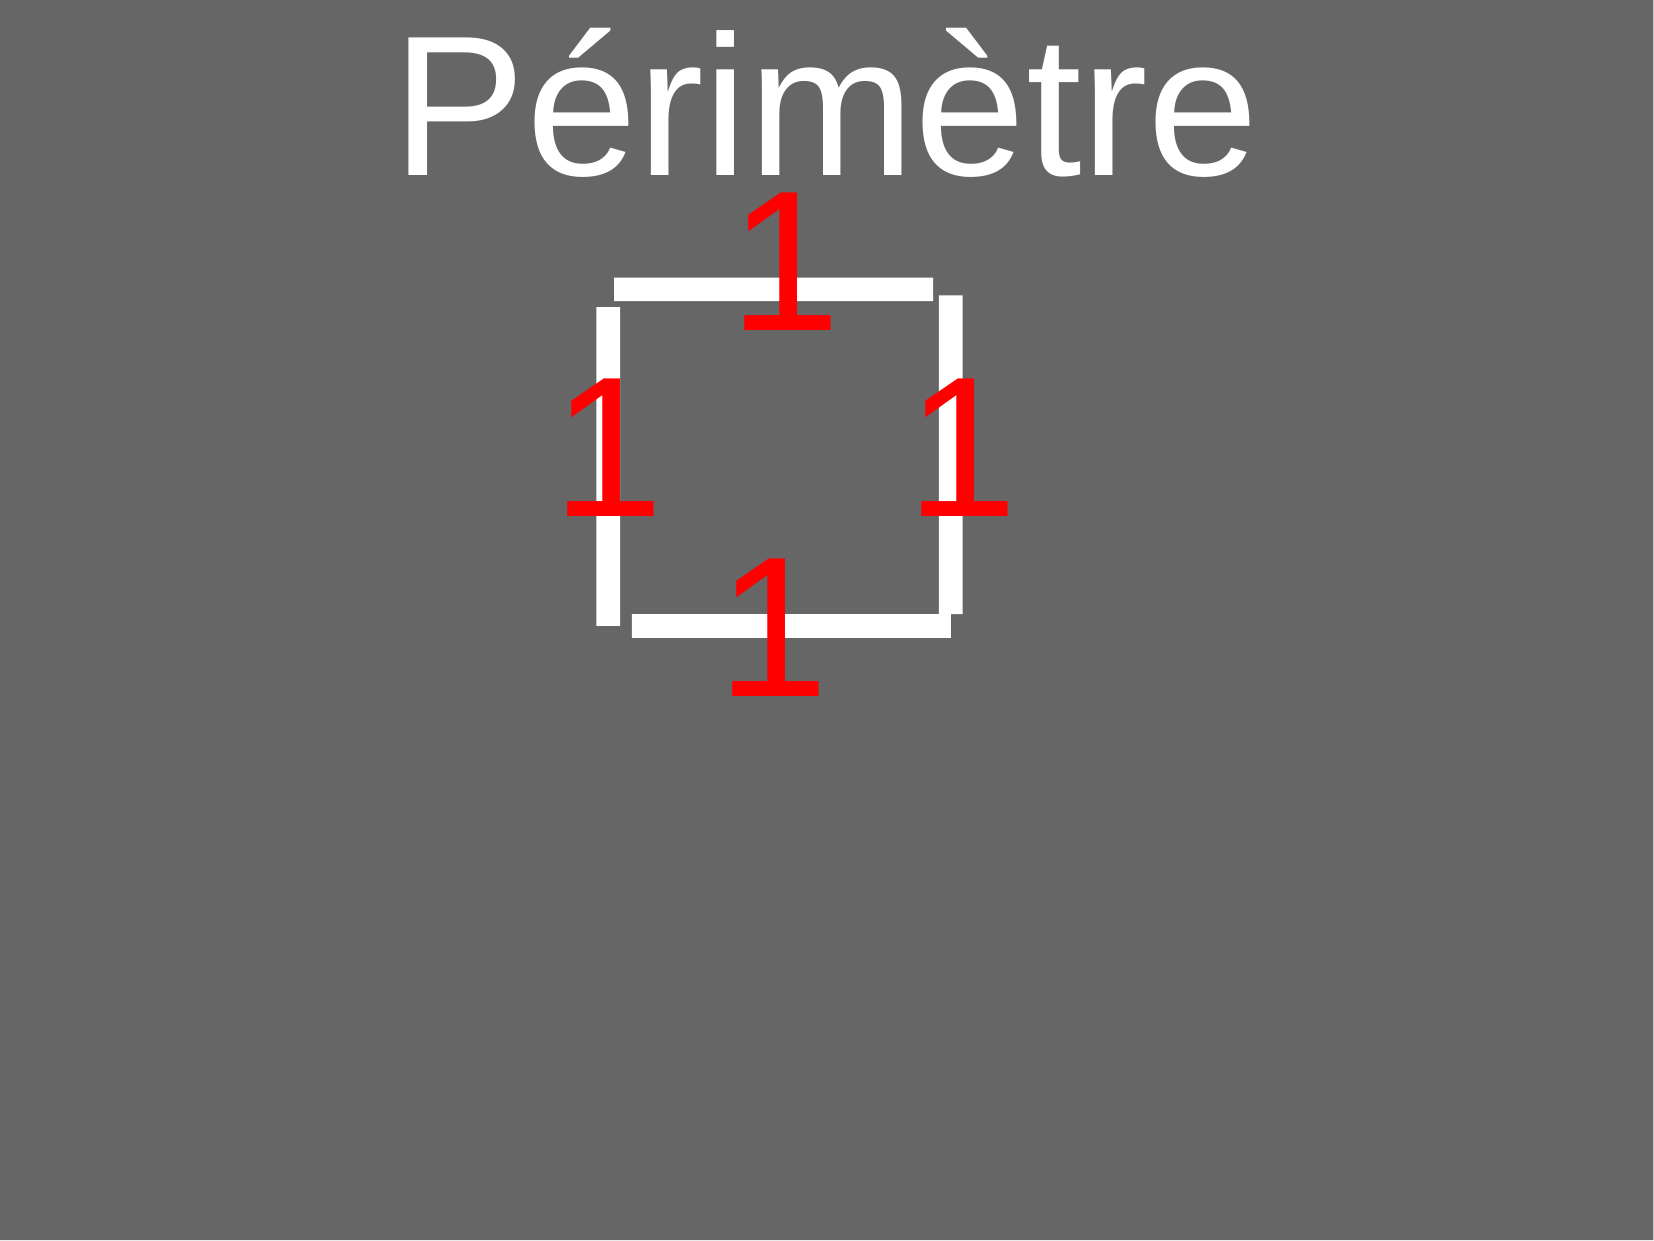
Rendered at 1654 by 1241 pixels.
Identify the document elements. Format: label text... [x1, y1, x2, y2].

text_box [0, 0, 1654, 1241]
text_box 1 [537, 328, 679, 567]
title Périmètre [353, 0, 1300, 237]
text_box 1 [702, 507, 844, 747]
text_box 1 [891, 328, 1033, 567]
text_box 1 [714, 141, 856, 381]
